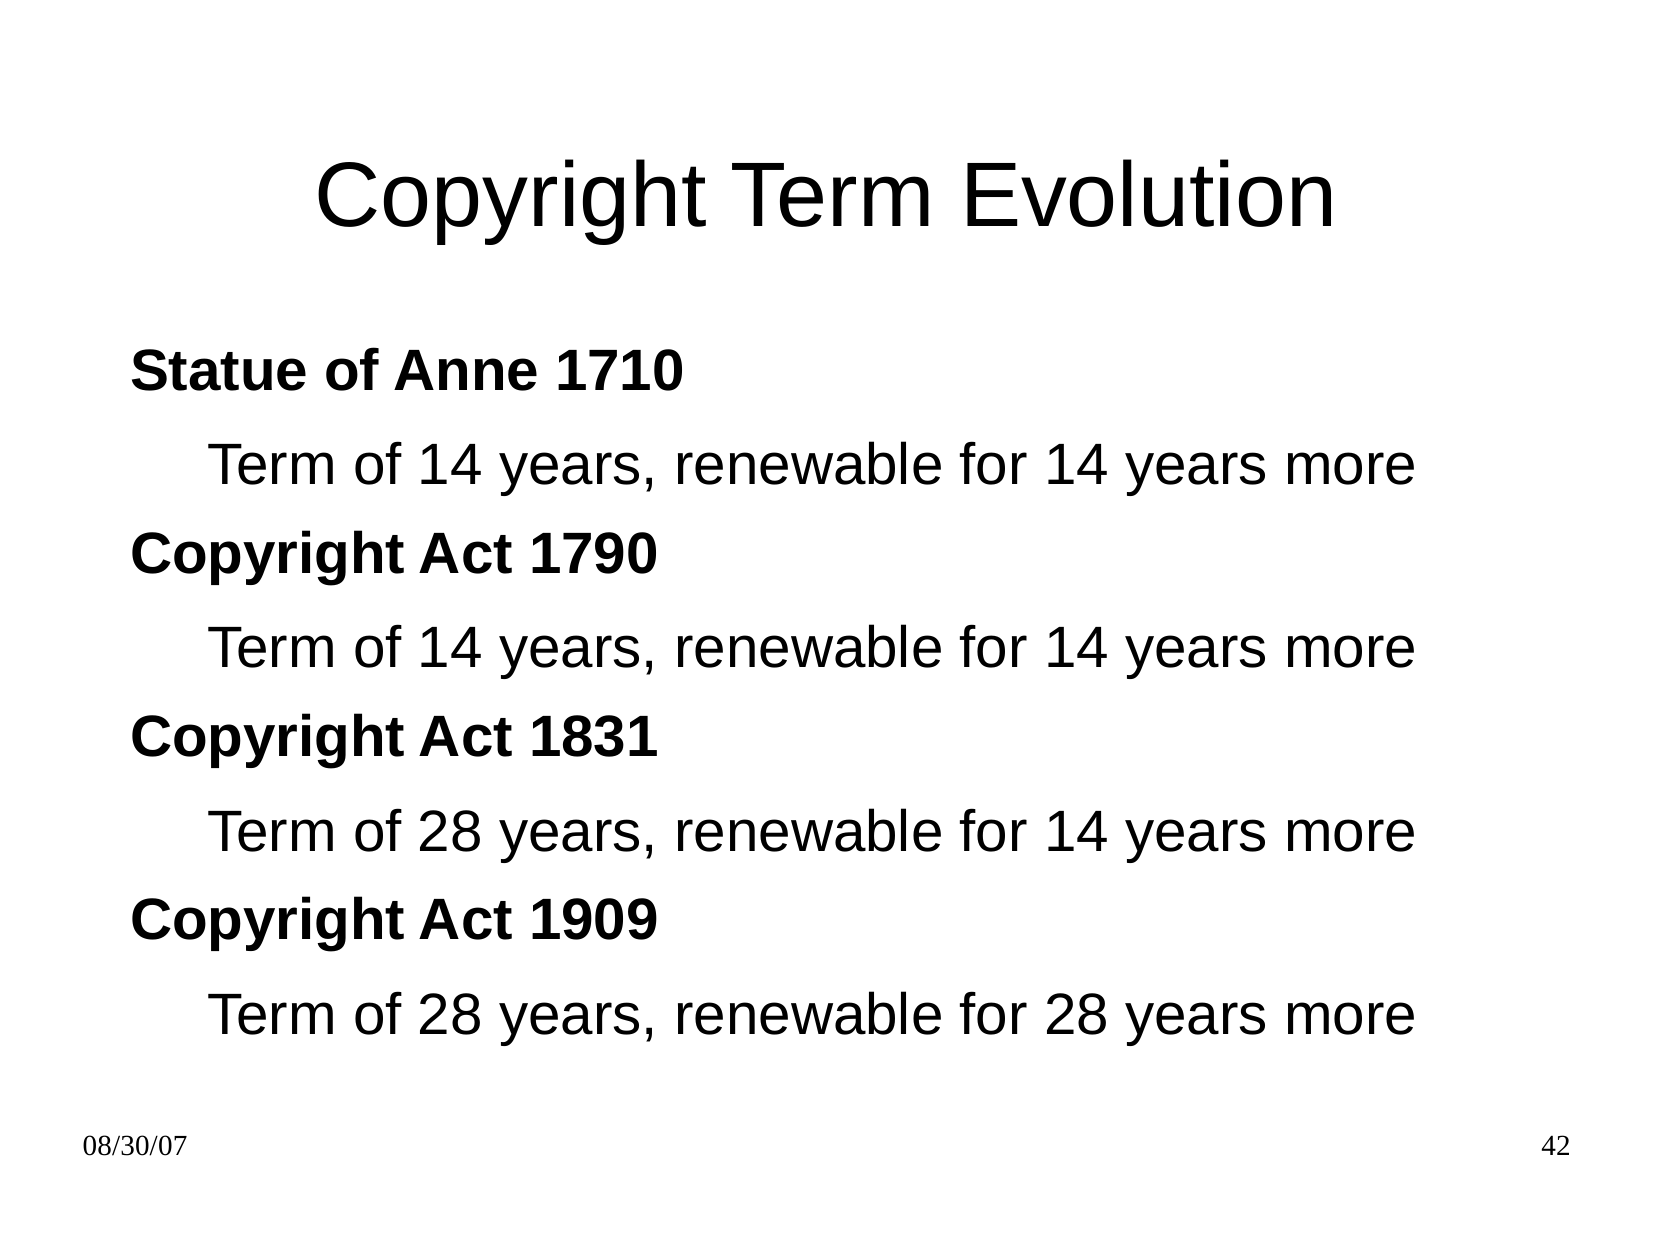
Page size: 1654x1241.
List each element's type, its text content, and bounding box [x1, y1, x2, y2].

list Statue of Anne 1710 Term of 14 years, renewable for 14 years more Copyright Act 1790 Term of 14 years, renewable for 14 years more Copyright Act 1831 Term of 28 years, renewable for 14 years more Copyright Act 1909 Term of 28 years, renewable for 28 years more [112, 337, 1576, 1126]
title Copyright Term Evolution [82, 90, 1571, 298]
